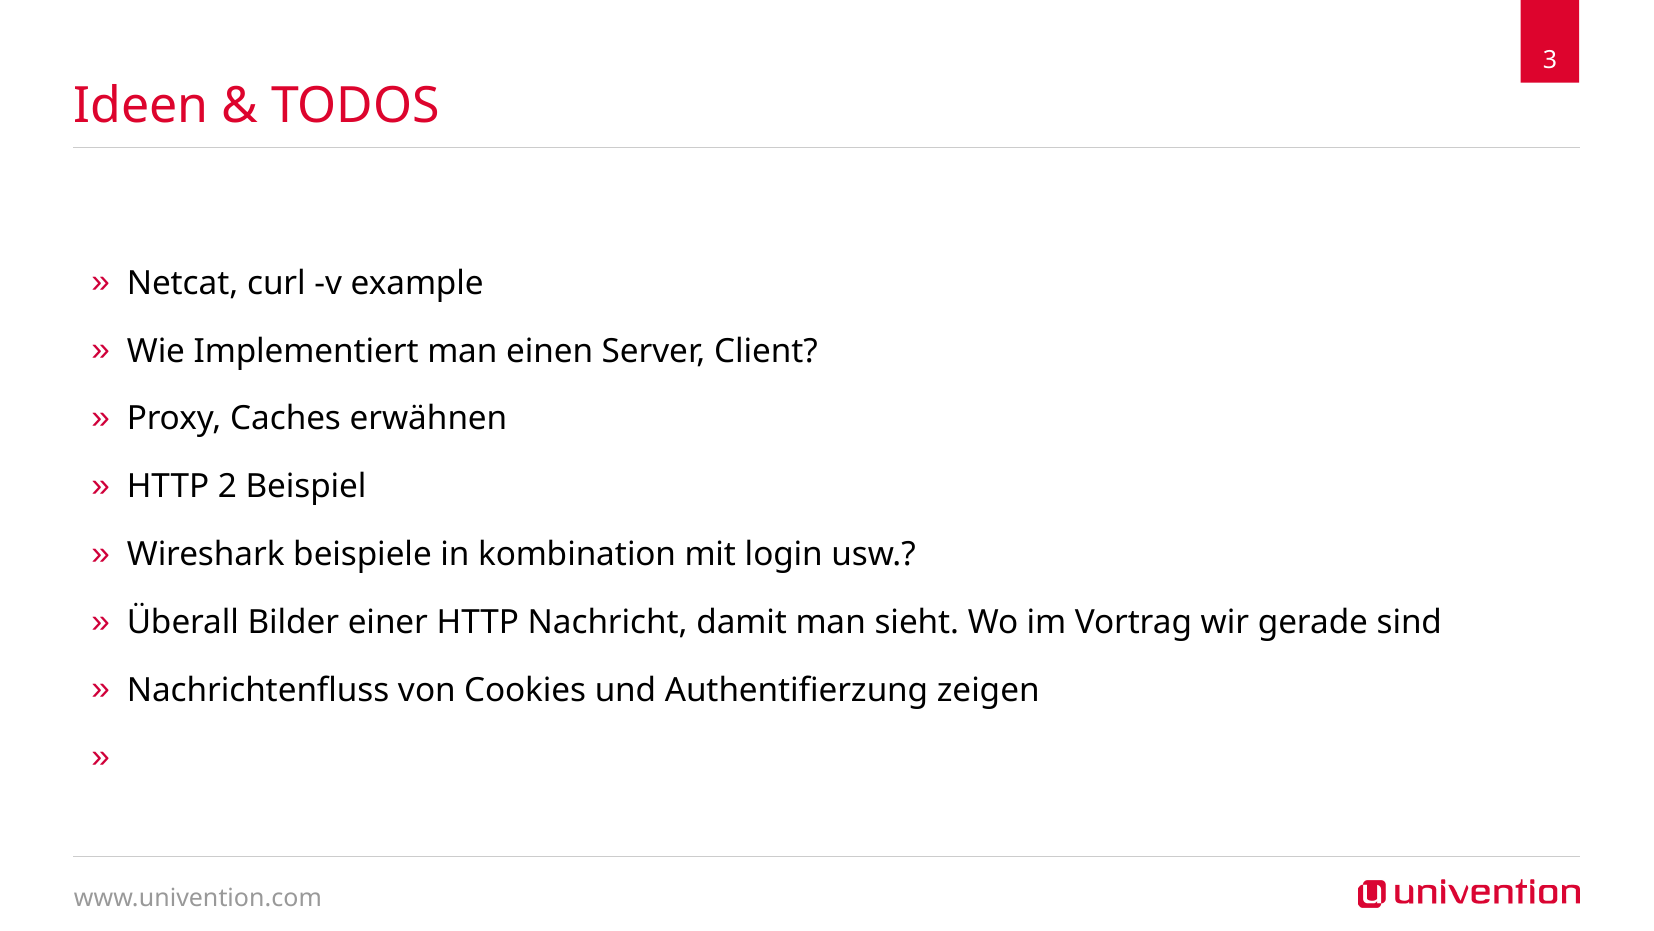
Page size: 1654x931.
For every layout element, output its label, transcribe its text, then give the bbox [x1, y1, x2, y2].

picture [1358, 879, 1580, 908]
title Ideen & TODOS [73, 59, 1580, 148]
list Netcat, curl -v example Wie Implementiert man einen Server, Client? Proxy, Caches erwähnen HTTP 2 Beispiel Wireshark beispiele in kombination mit login usw.? Überall Bilder einer HTTP Nachricht, damit man sieht. Wo im Vortrag wir gerade sind Nachrichtenfluss von Cookies und Authentifierzung zeigen [73, 236, 1580, 827]
